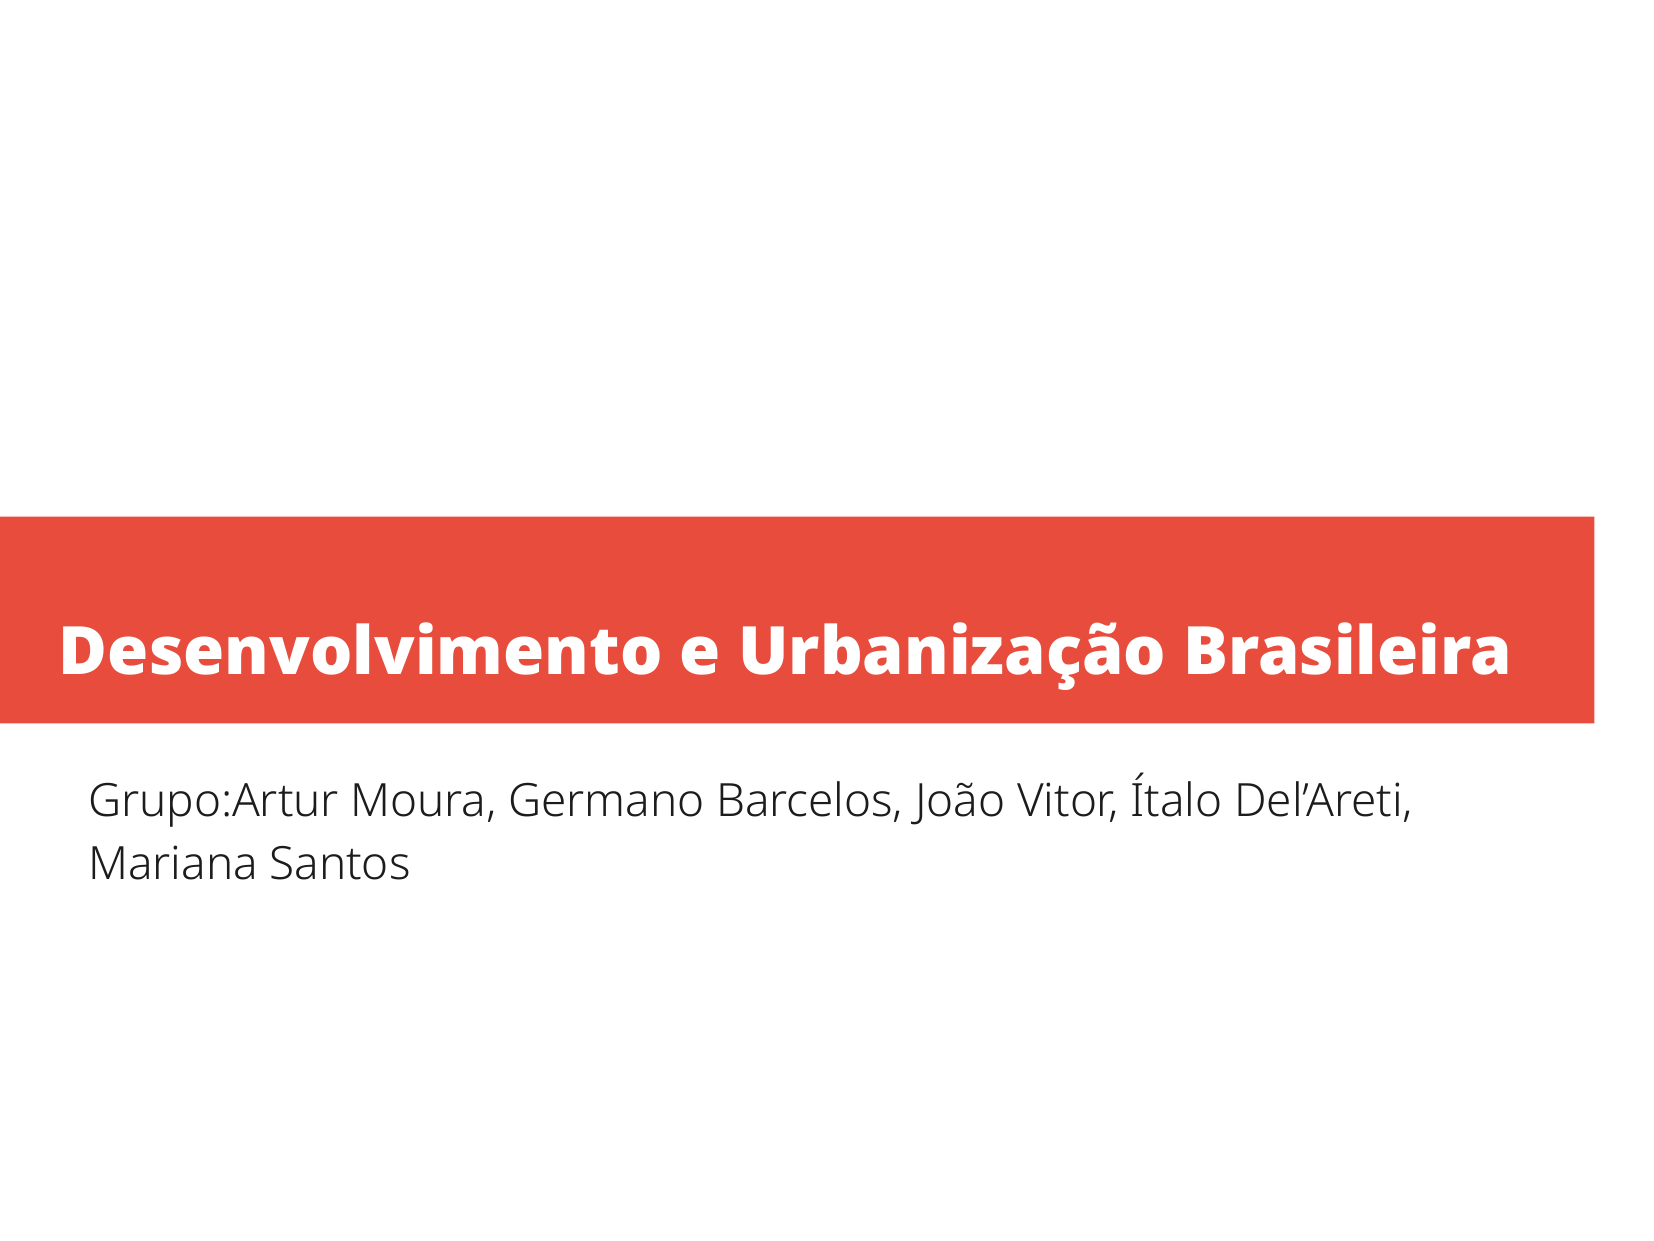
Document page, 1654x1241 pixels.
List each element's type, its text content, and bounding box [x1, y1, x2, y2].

title Desenvolvimento e Urbanização Brasileira [59, 546, 1595, 694]
subtitle Grupo:Artur Moura, Germano Barcelos, João Vitor, Ítalo Del’Areti, Mariana Santos [88, 767, 1595, 1182]
